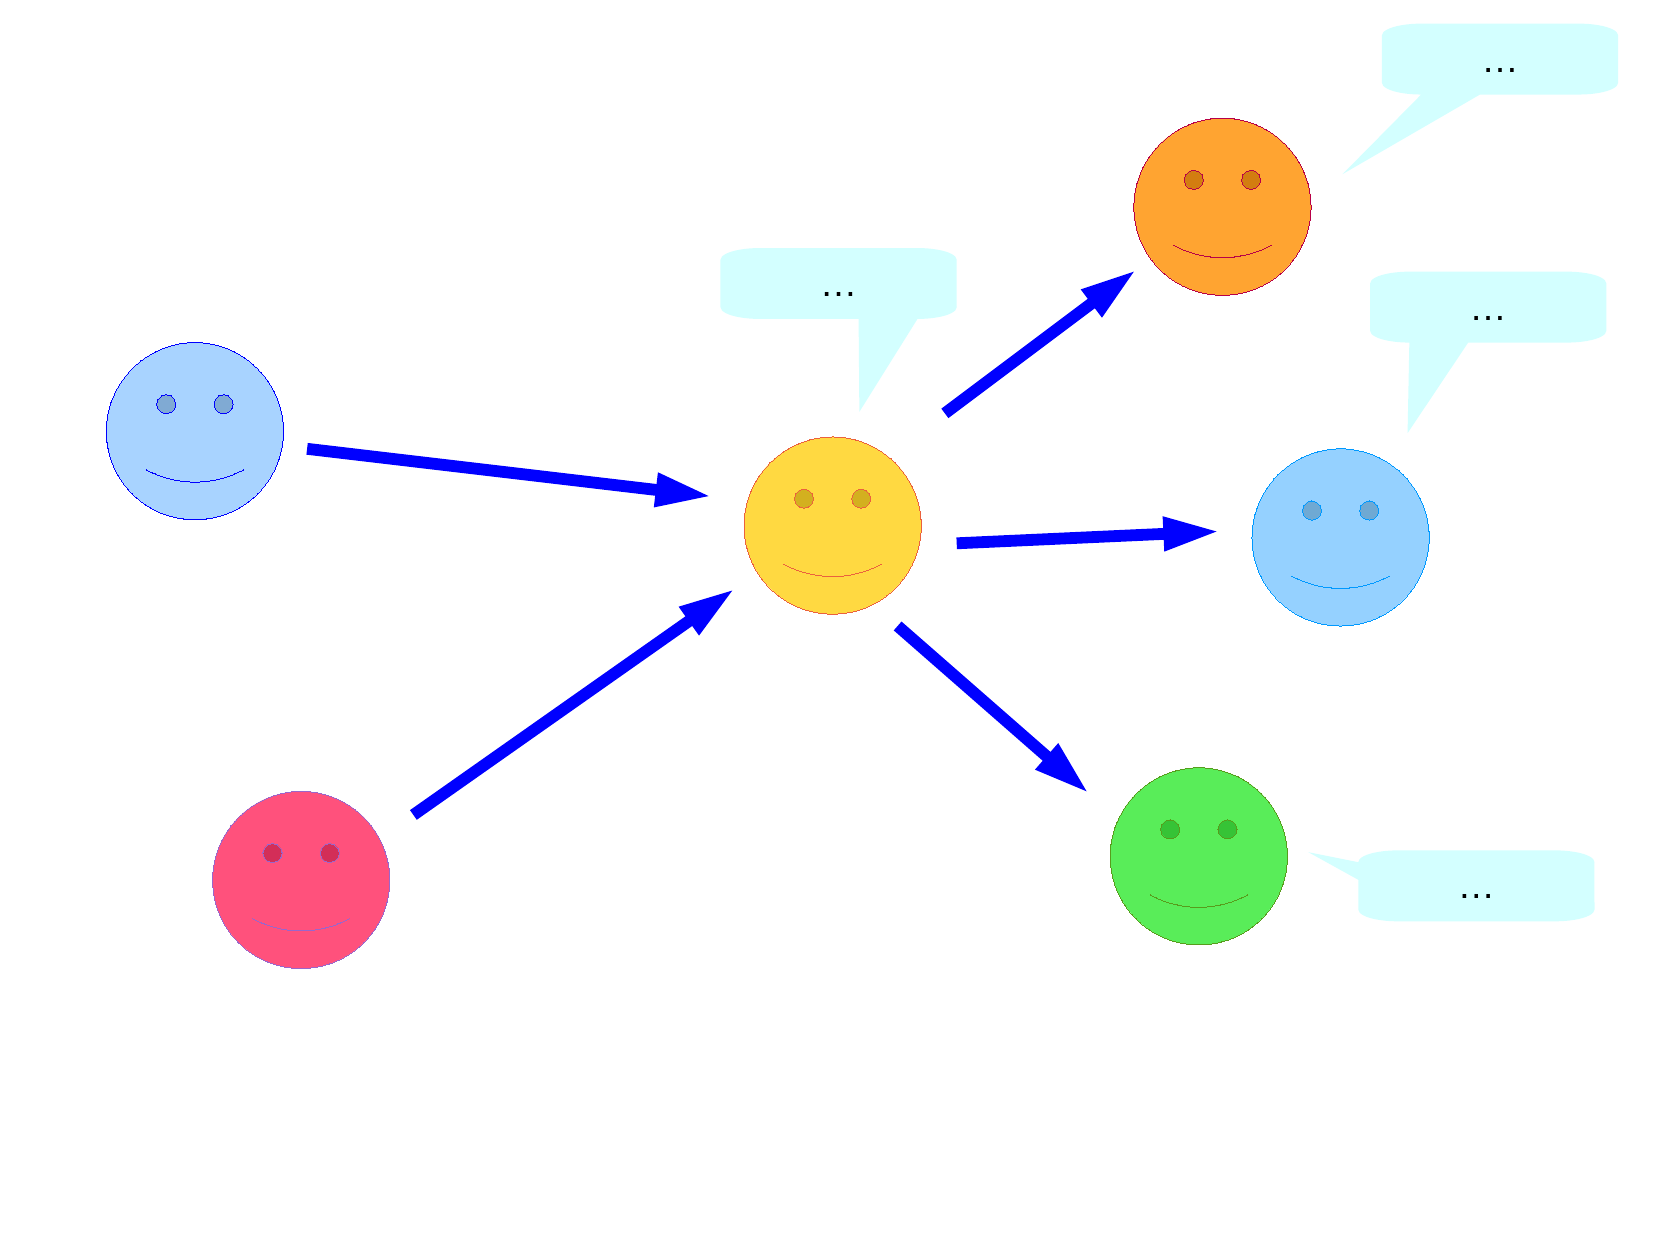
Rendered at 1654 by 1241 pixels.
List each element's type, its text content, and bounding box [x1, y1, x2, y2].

text_box [1133, 118, 1312, 296]
text_box … [720, 248, 957, 412]
text_box [1251, 448, 1430, 627]
text_box … [1308, 850, 1595, 922]
text_box [1110, 767, 1288, 945]
text_box … [1342, 23, 1619, 175]
text_box … [1370, 271, 1607, 434]
text_box [744, 436, 922, 615]
text_box [212, 791, 390, 969]
text_box [106, 342, 284, 520]
